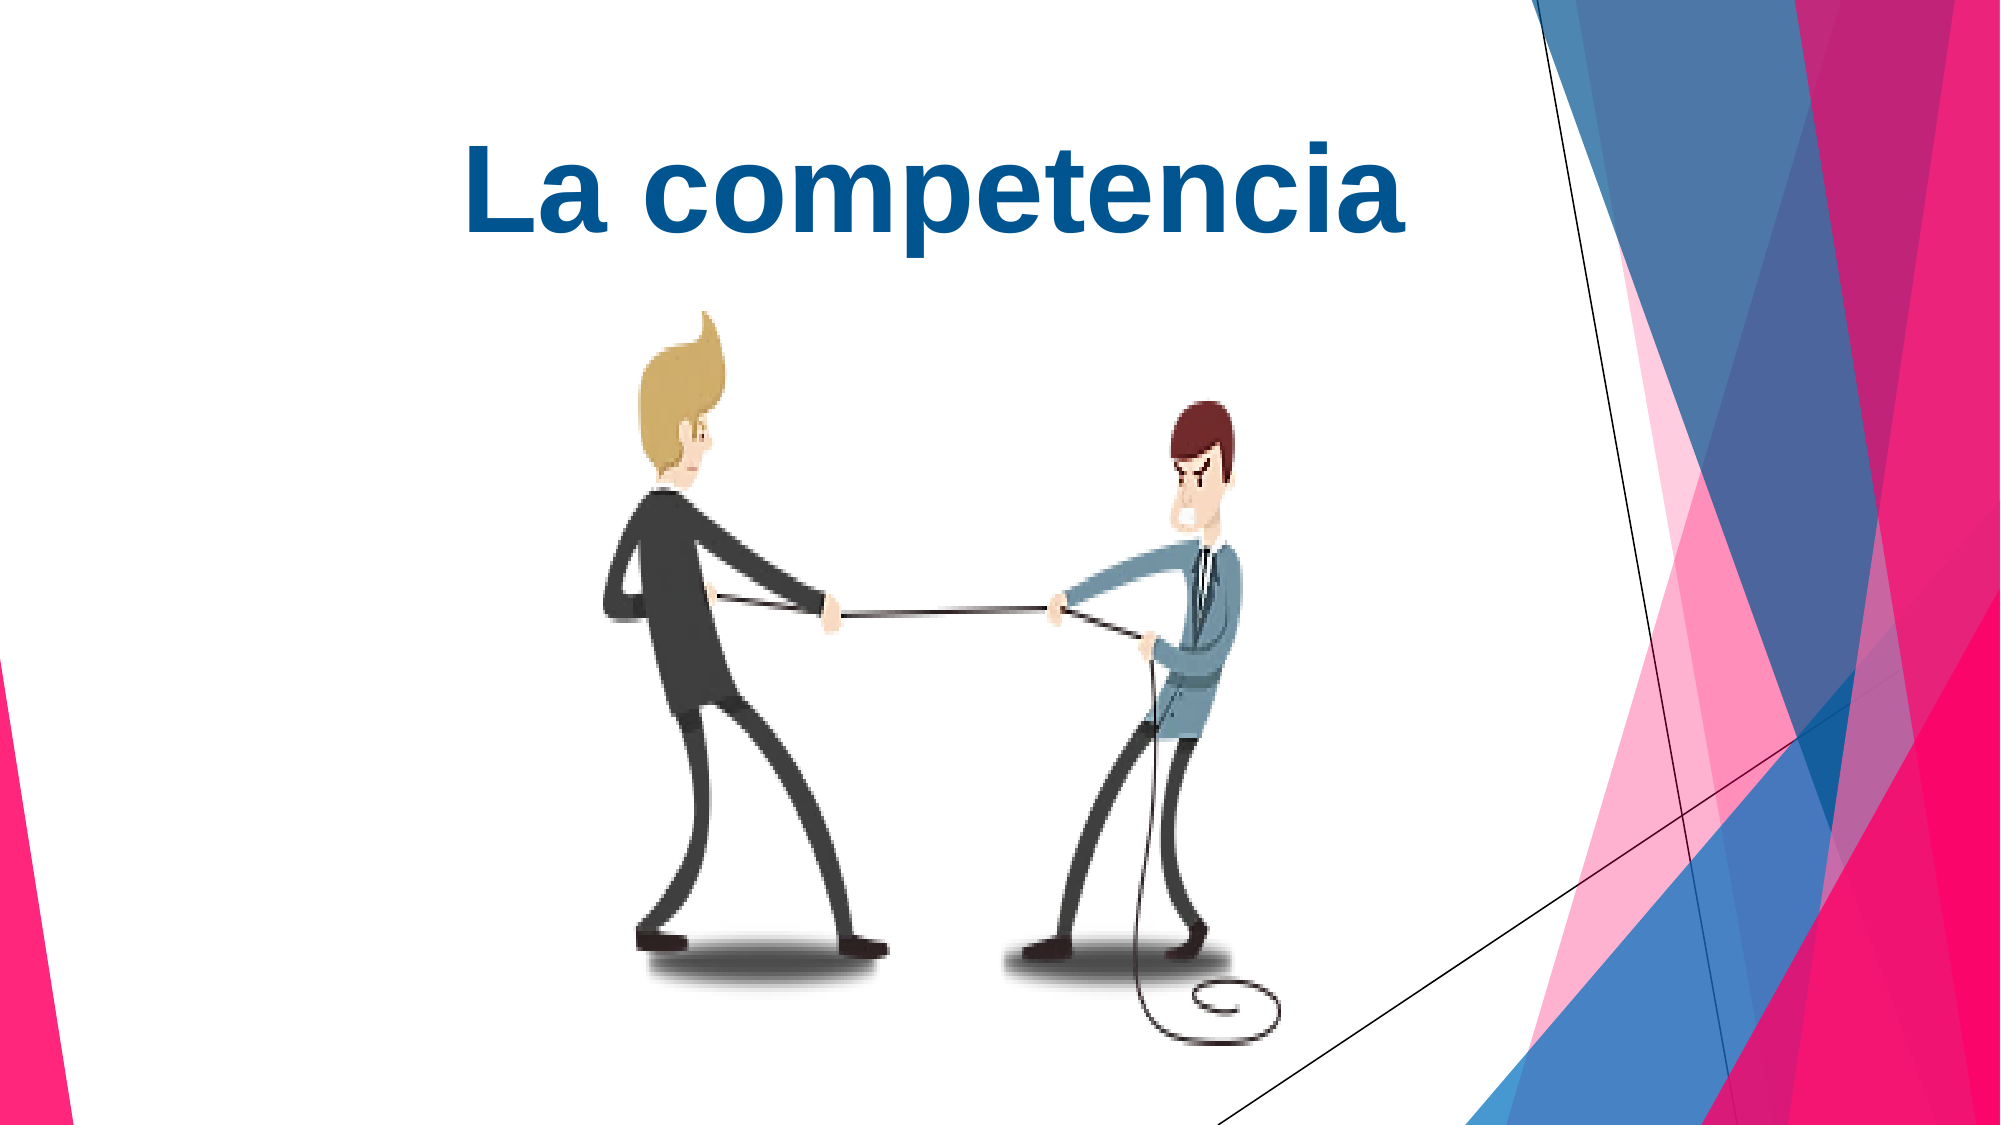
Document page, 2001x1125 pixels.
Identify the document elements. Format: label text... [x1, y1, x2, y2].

title La competencia [360, 99, 1507, 311]
picture [314, 311, 1573, 1046]
